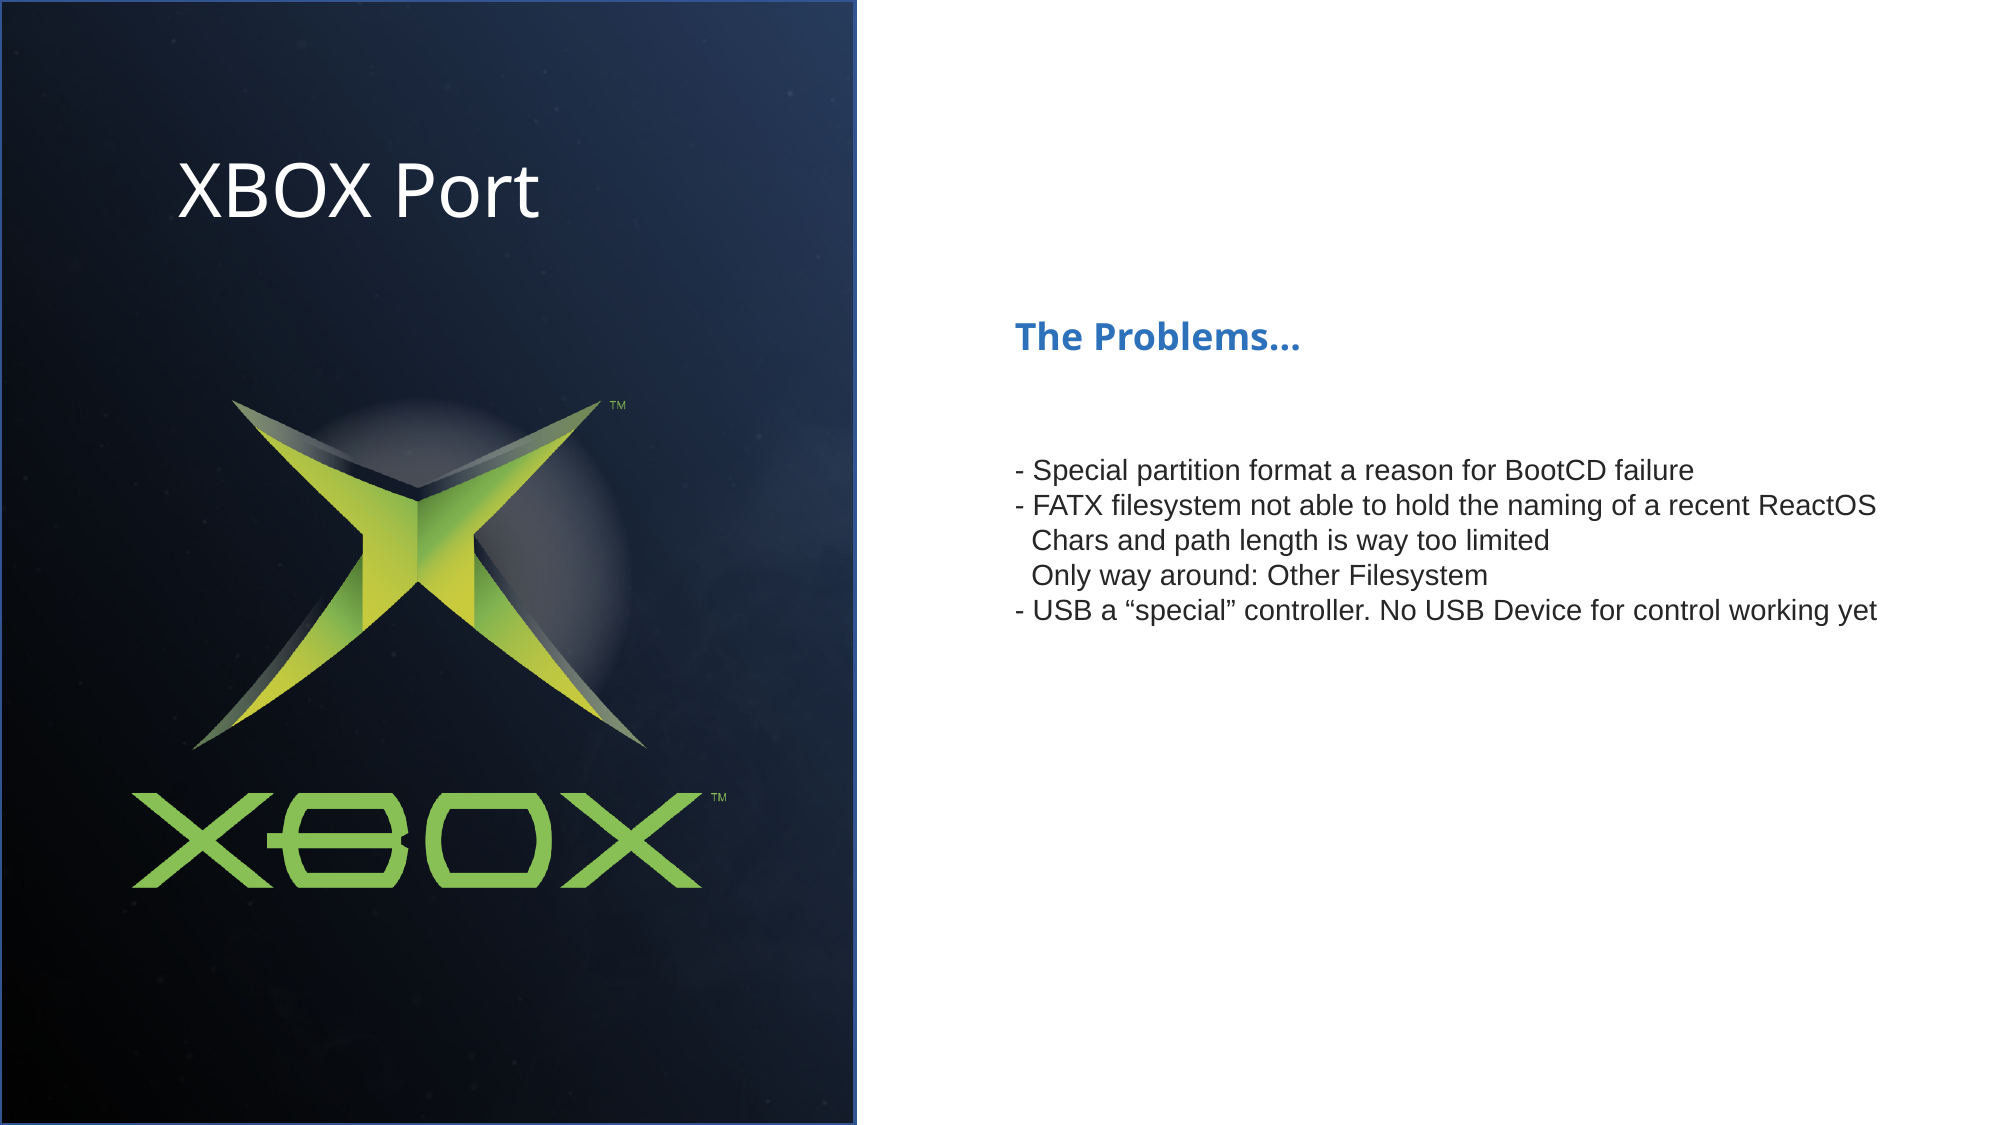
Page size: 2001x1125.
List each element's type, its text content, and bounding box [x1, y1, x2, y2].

text_box - Special partition format a reason for BootCD failure - FATX filesystem not able to hold the naming of a recent ReactOS Chars and path length is way too limited Only way around: Other Filesystem - USB a “special” controller. No USB Device for control working yet [999, 444, 1913, 634]
text_box [0, 0, 856, 1125]
picture [130, 395, 726, 889]
text_box The Problems... [999, 305, 1405, 366]
text_box XBOX Port [164, 134, 585, 240]
